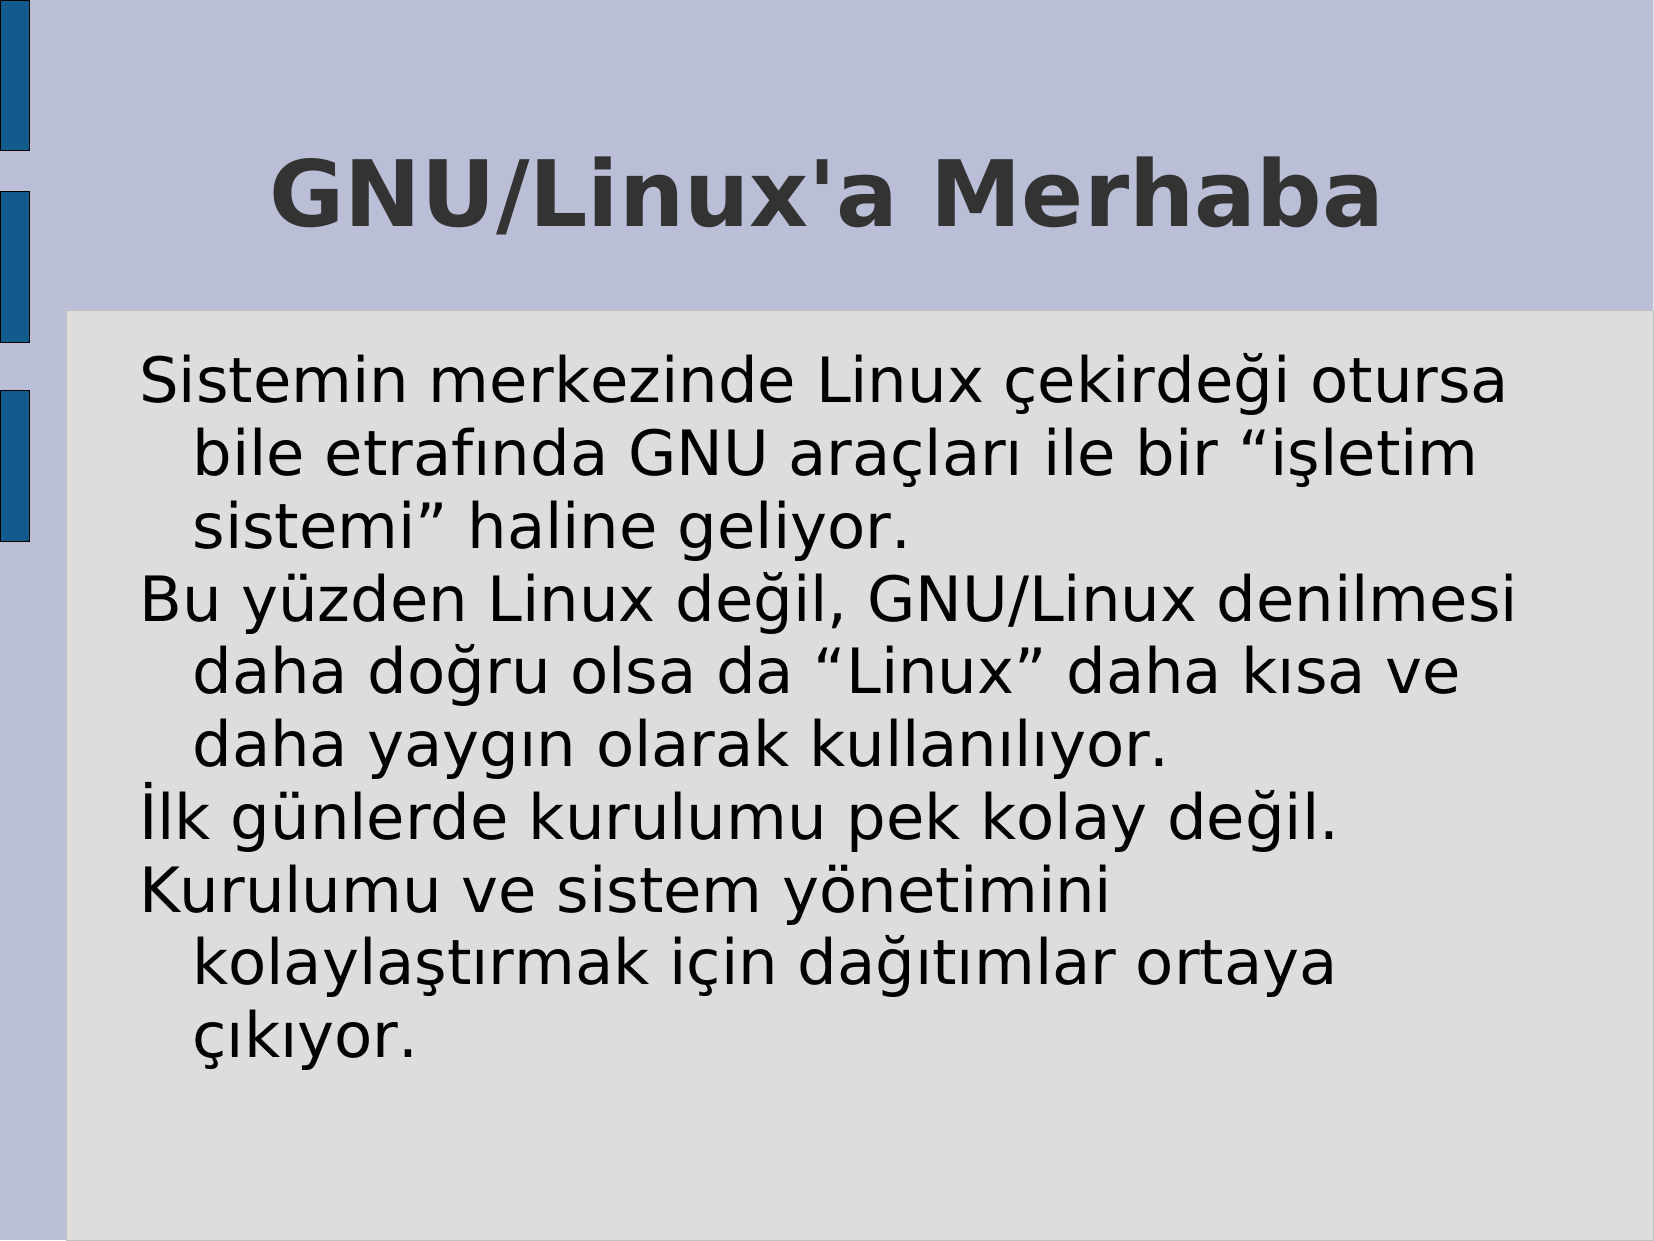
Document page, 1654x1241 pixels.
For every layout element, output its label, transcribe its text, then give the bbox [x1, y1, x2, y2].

list Sistemin merkezinde Linux çekirdeği otursa bile etrafında GNU araçları ile bir “işletim sistemi” haline geliyor. Bu yüzden Linux değil, GNU/Linux denilmesi daha doğru olsa da “Linux” daha kısa ve daha yaygın olarak kullanılıyor. İlk günlerde kurulumu pek kolay değil. Kurulumu ve sistem yönetimini kolaylaştırmak için dağıtımlar ortaya çıkıyor. [121, 344, 1534, 1127]
title GNU/Linux'a Merhaba [121, 91, 1534, 299]
